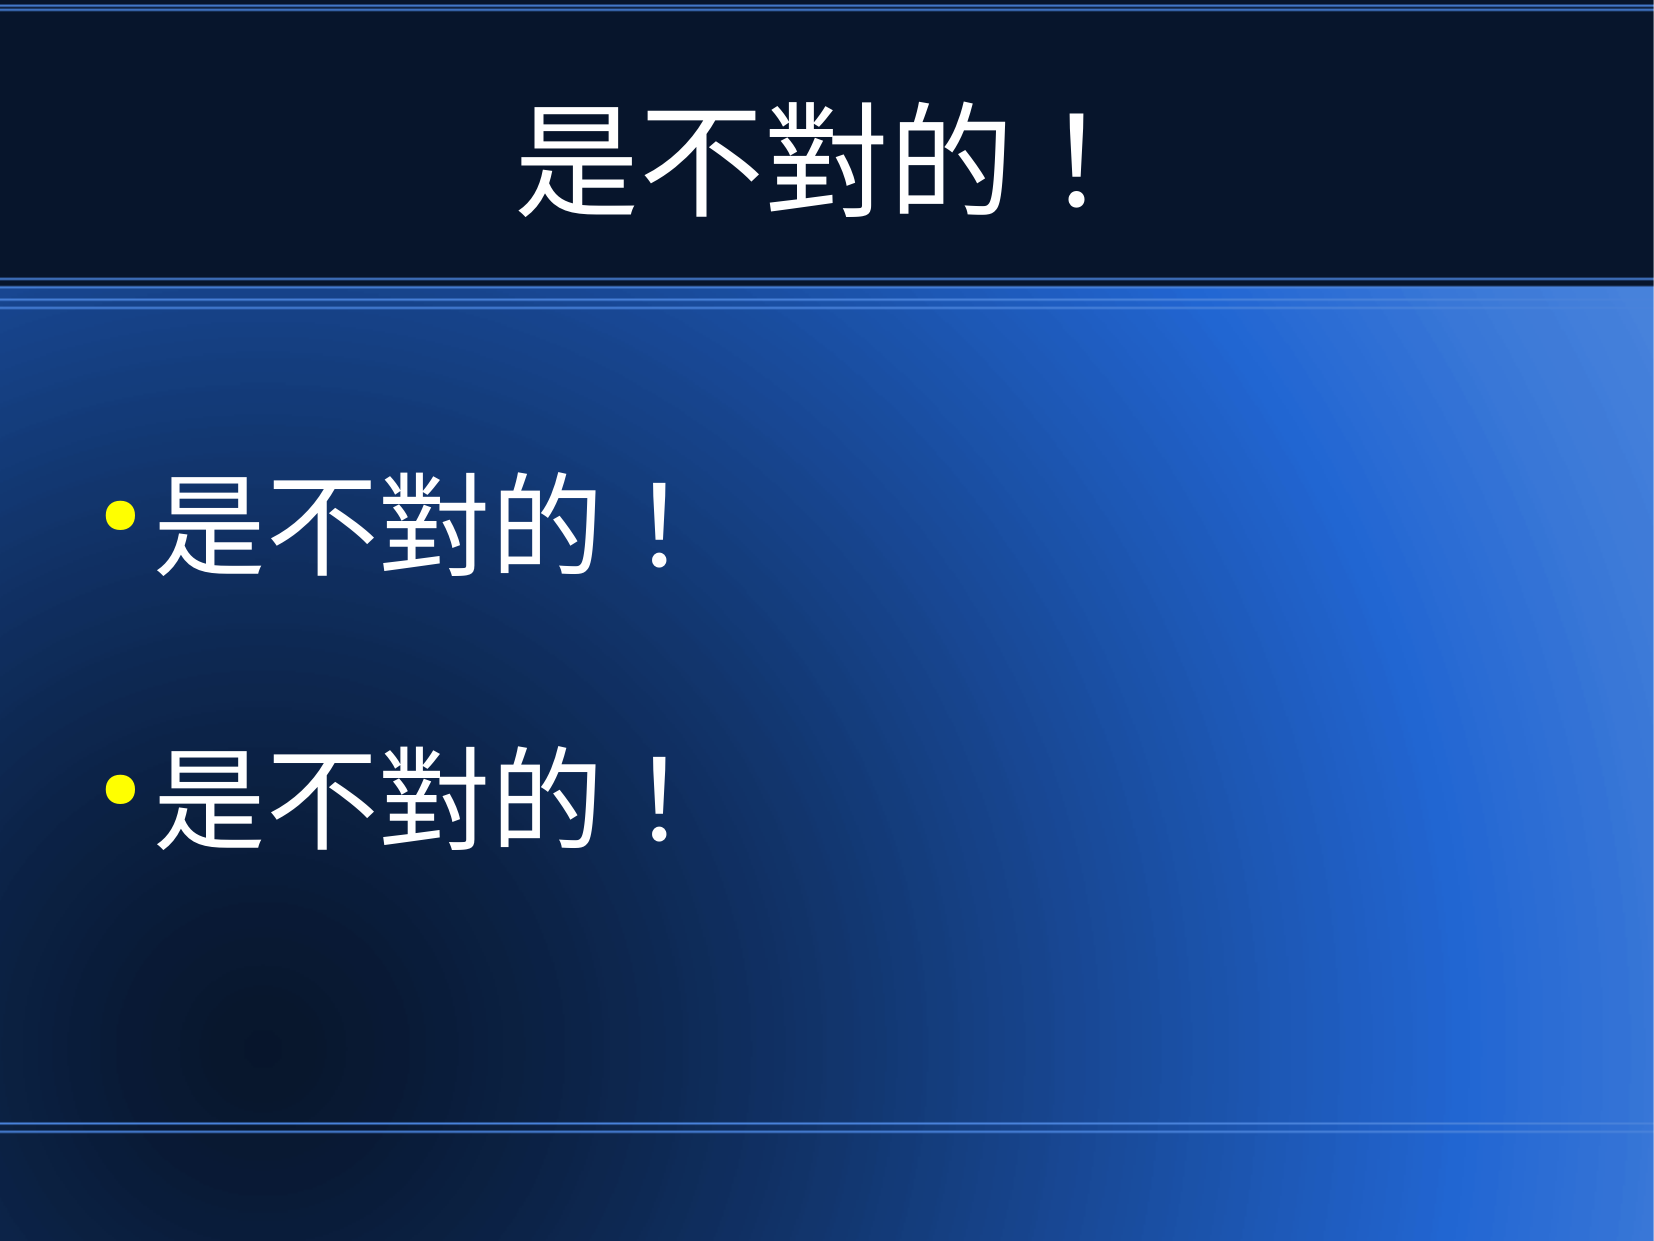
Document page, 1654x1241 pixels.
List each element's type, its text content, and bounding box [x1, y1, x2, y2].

picture [0, 0, 1654, 1241]
title 是不對的！ [82, 49, 1571, 257]
list 是不對的！ 是不對的！ [82, 355, 1571, 1241]
